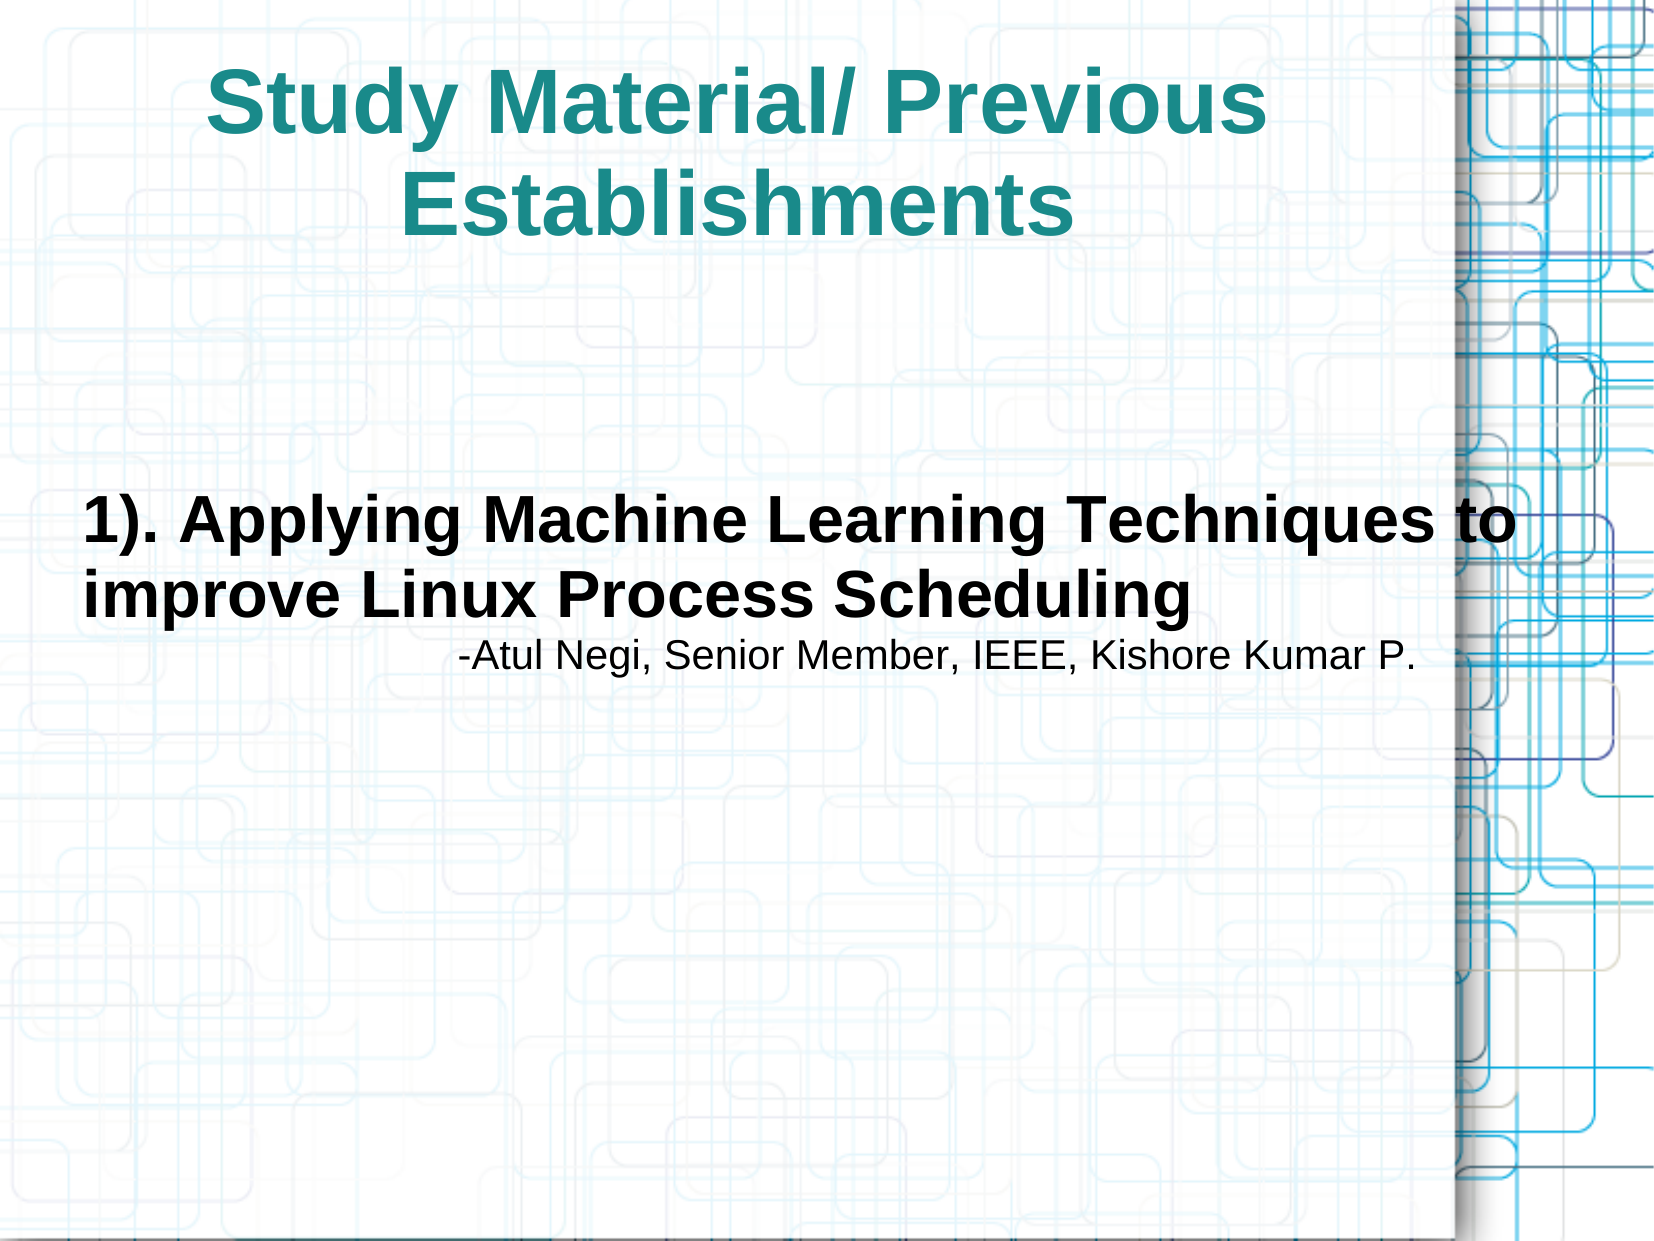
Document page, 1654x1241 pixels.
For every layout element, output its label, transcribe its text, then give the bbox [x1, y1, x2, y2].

title Study Material/ Previous Establishments [59, 49, 1418, 257]
subtitle 1). Applying Machine Learning Techniques to improve Linux Process Scheduling -Atul Negi, Senior Member, IEEE, Kishore Kumar P. [82, 290, 1538, 1010]
picture [0, 0, 1654, 1241]
